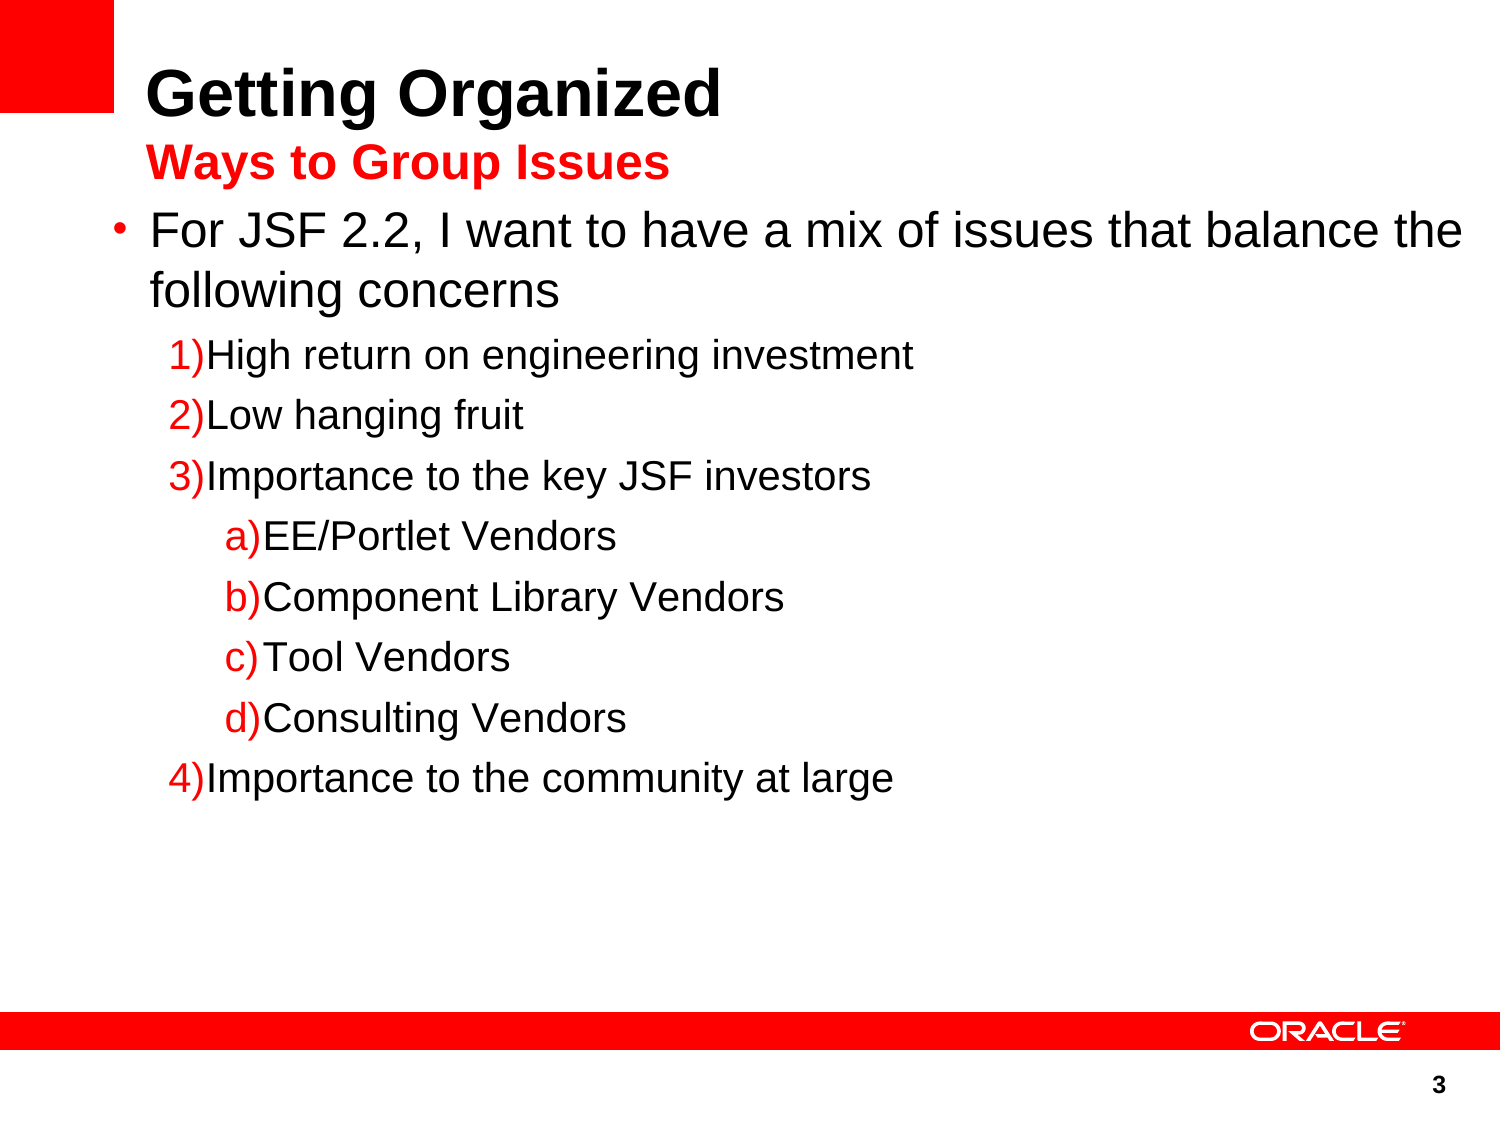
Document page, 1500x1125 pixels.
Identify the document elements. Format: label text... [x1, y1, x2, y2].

picture [0, 1012, 1500, 1050]
title Getting Organized Ways to Group Issues [145, 49, 1390, 197]
list For JSF 2.2, I want to have a mix of issues that balance the following concerns High return on engineering investment Low hanging fruit Importance to the key JSF investors EE/Portlet Vendors Component Library Vendors Tool Vendors Consulting Vendors Importance to the community at large [112, 197, 1469, 911]
picture [0, 0, 114, 113]
